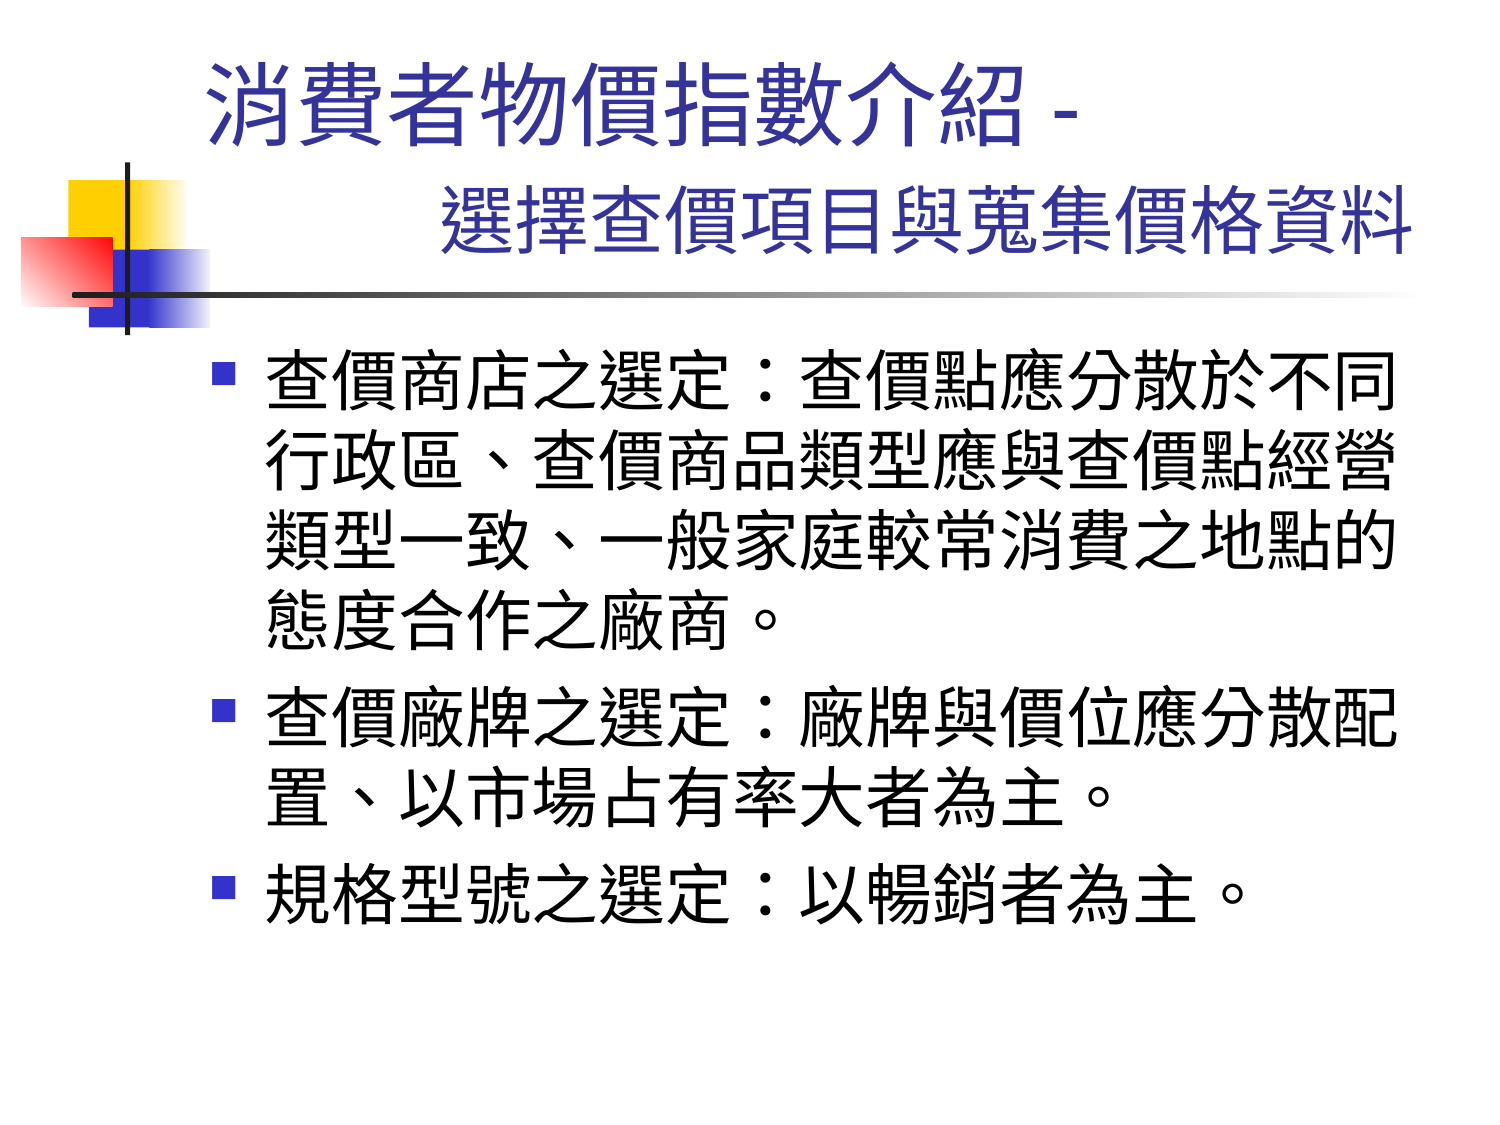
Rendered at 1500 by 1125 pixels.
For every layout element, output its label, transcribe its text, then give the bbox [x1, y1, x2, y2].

title 消費者物價指數介紹- 選擇查價項目與蒐集價格資料 [188, 35, 1468, 276]
list 查價商店之選定：查價點應分散於不同行政區、查價商品類型應與查價點經營類型一致、一般家庭較常消費之地點的態度合作之廠商。 查價廠牌之選定：廠牌與價位應分散配置、以市場占有率大者為主。 規格型號之選定：以暢銷者為主。 [193, 331, 1469, 1007]
